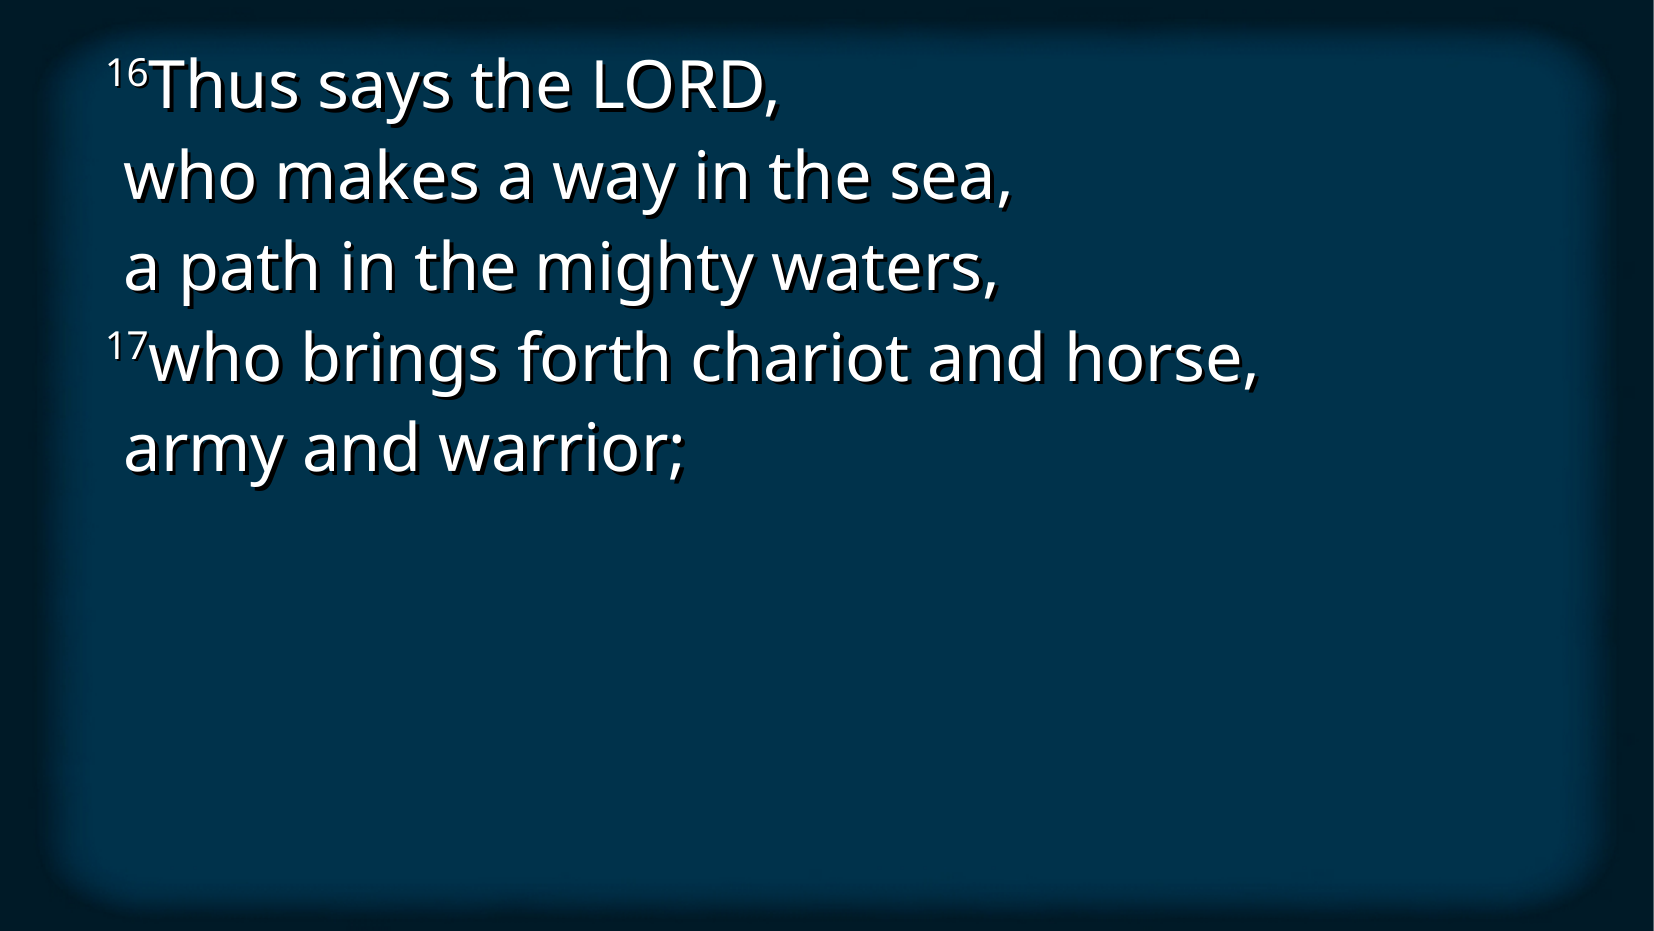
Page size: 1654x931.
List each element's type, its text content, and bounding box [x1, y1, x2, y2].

text_box 16Thus says the LORD, who makes a way in the sea, a path in the mighty waters, 17who brings forth chariot and horse, army and warrior; [90, 30, 1561, 489]
picture [0, 0, 1654, 931]
